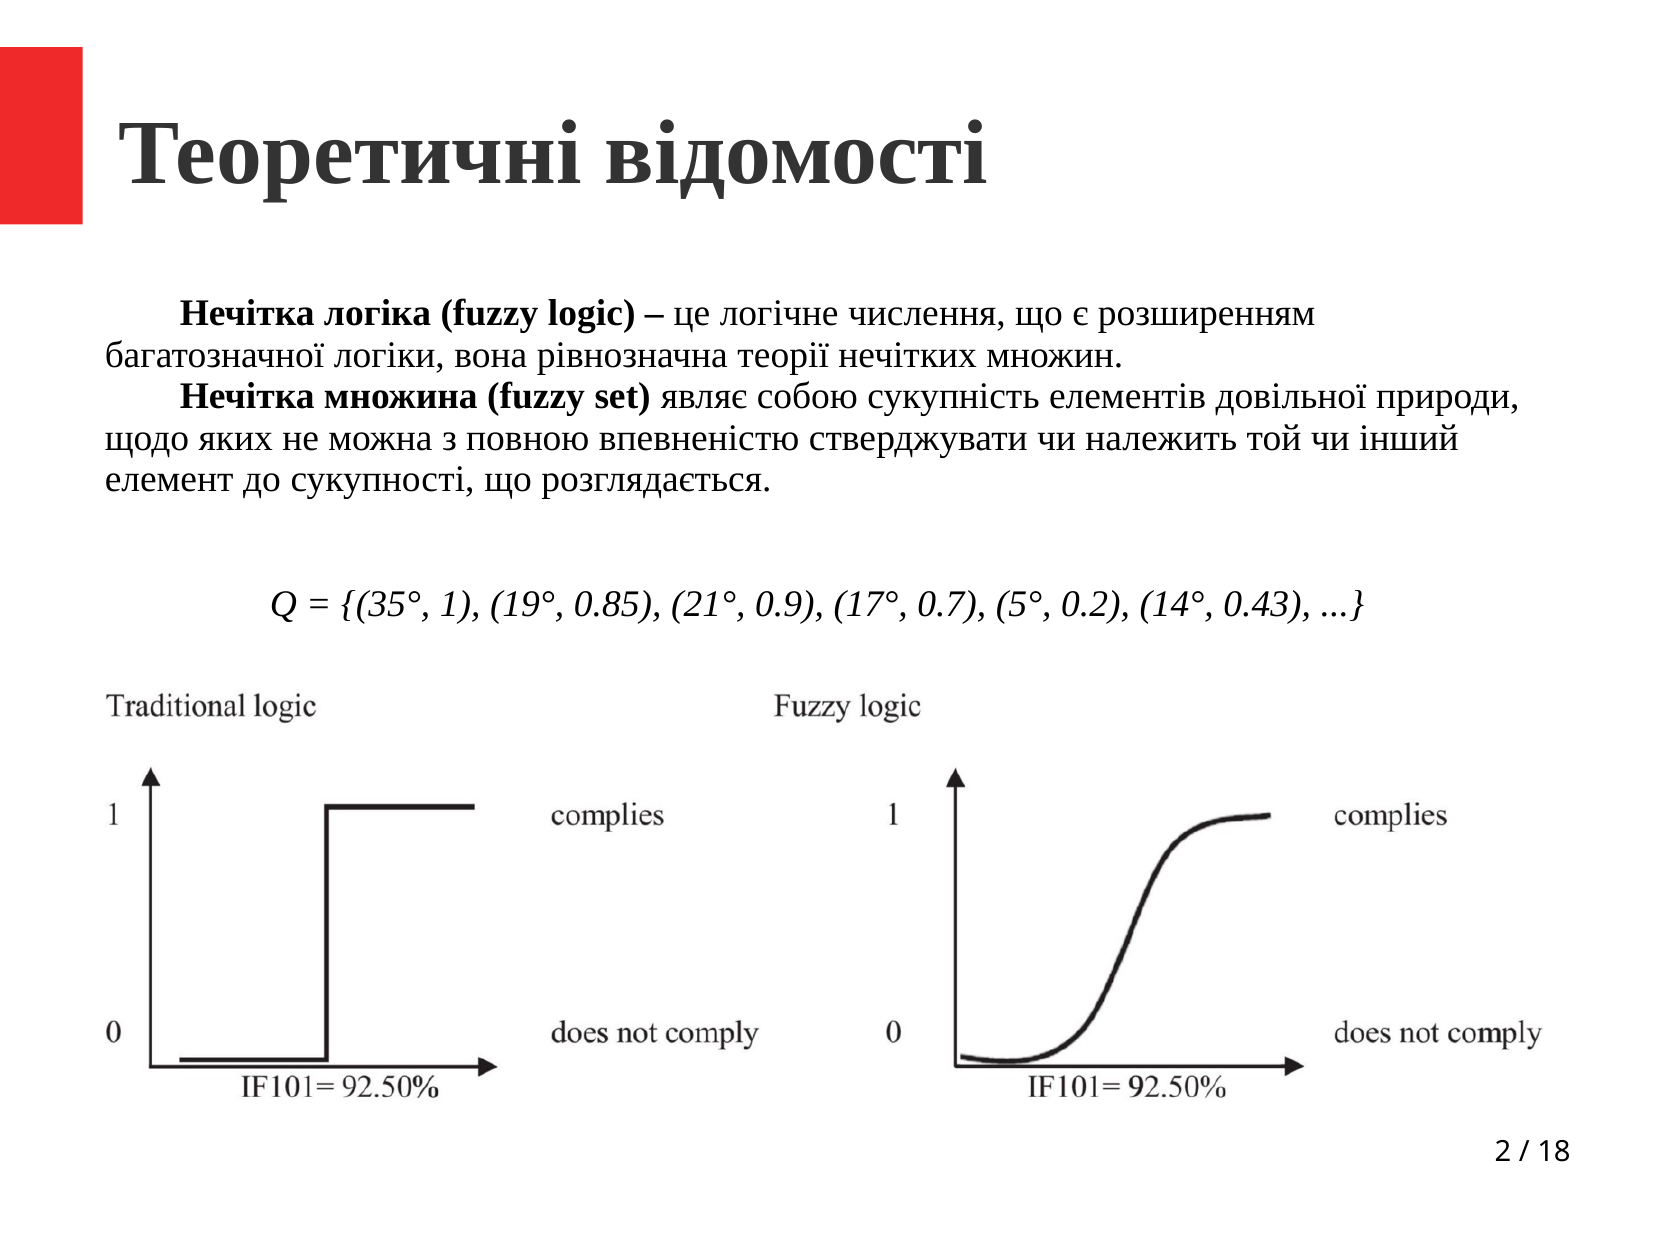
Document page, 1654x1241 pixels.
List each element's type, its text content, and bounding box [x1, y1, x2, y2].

text_box Нечітка логіка (fuzzy logic) – це логічне числення, що є розширенням багатозначної логіки, вона рівнозначна теорії нечітких множин. Нечітка множина (fuzzy set) являє собою сукупність елементів довільної природи, щодо яких не можна з повною впевненістю стверджувати чи належить той чи інший елемент до сукупності, що розглядається. Q = {(35°, 1), (19°, 0.85), (21°, 0.9), (17°, 0.7), (5°, 0.2), (14°, 0.43), ...} [90, 285, 1546, 1126]
title Теоретичні відомості [118, 49, 1571, 257]
picture [105, 689, 1549, 1106]
